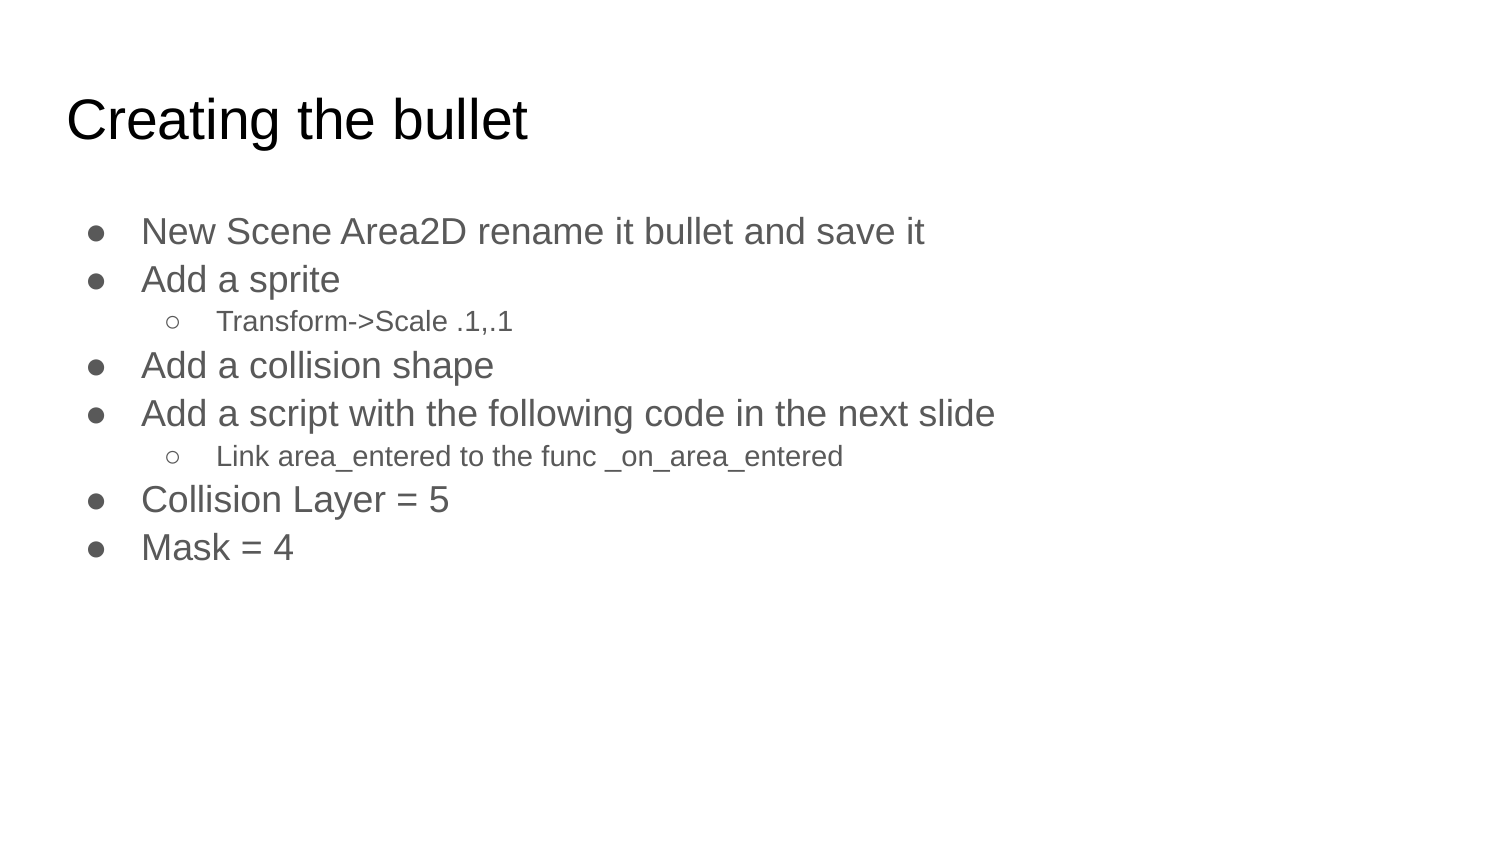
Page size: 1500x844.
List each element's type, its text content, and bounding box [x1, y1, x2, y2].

list New Scene Area2D rename it bullet and save it Add a sprite Transform->Scale .1,.1 Add a collision shape Add a script with the following code in the next slide Link area_entered to the func _on_area_entered Collision Layer = 5 Mask = 4 [51, 189, 1449, 750]
title Creating the bullet [51, 72, 1449, 167]
